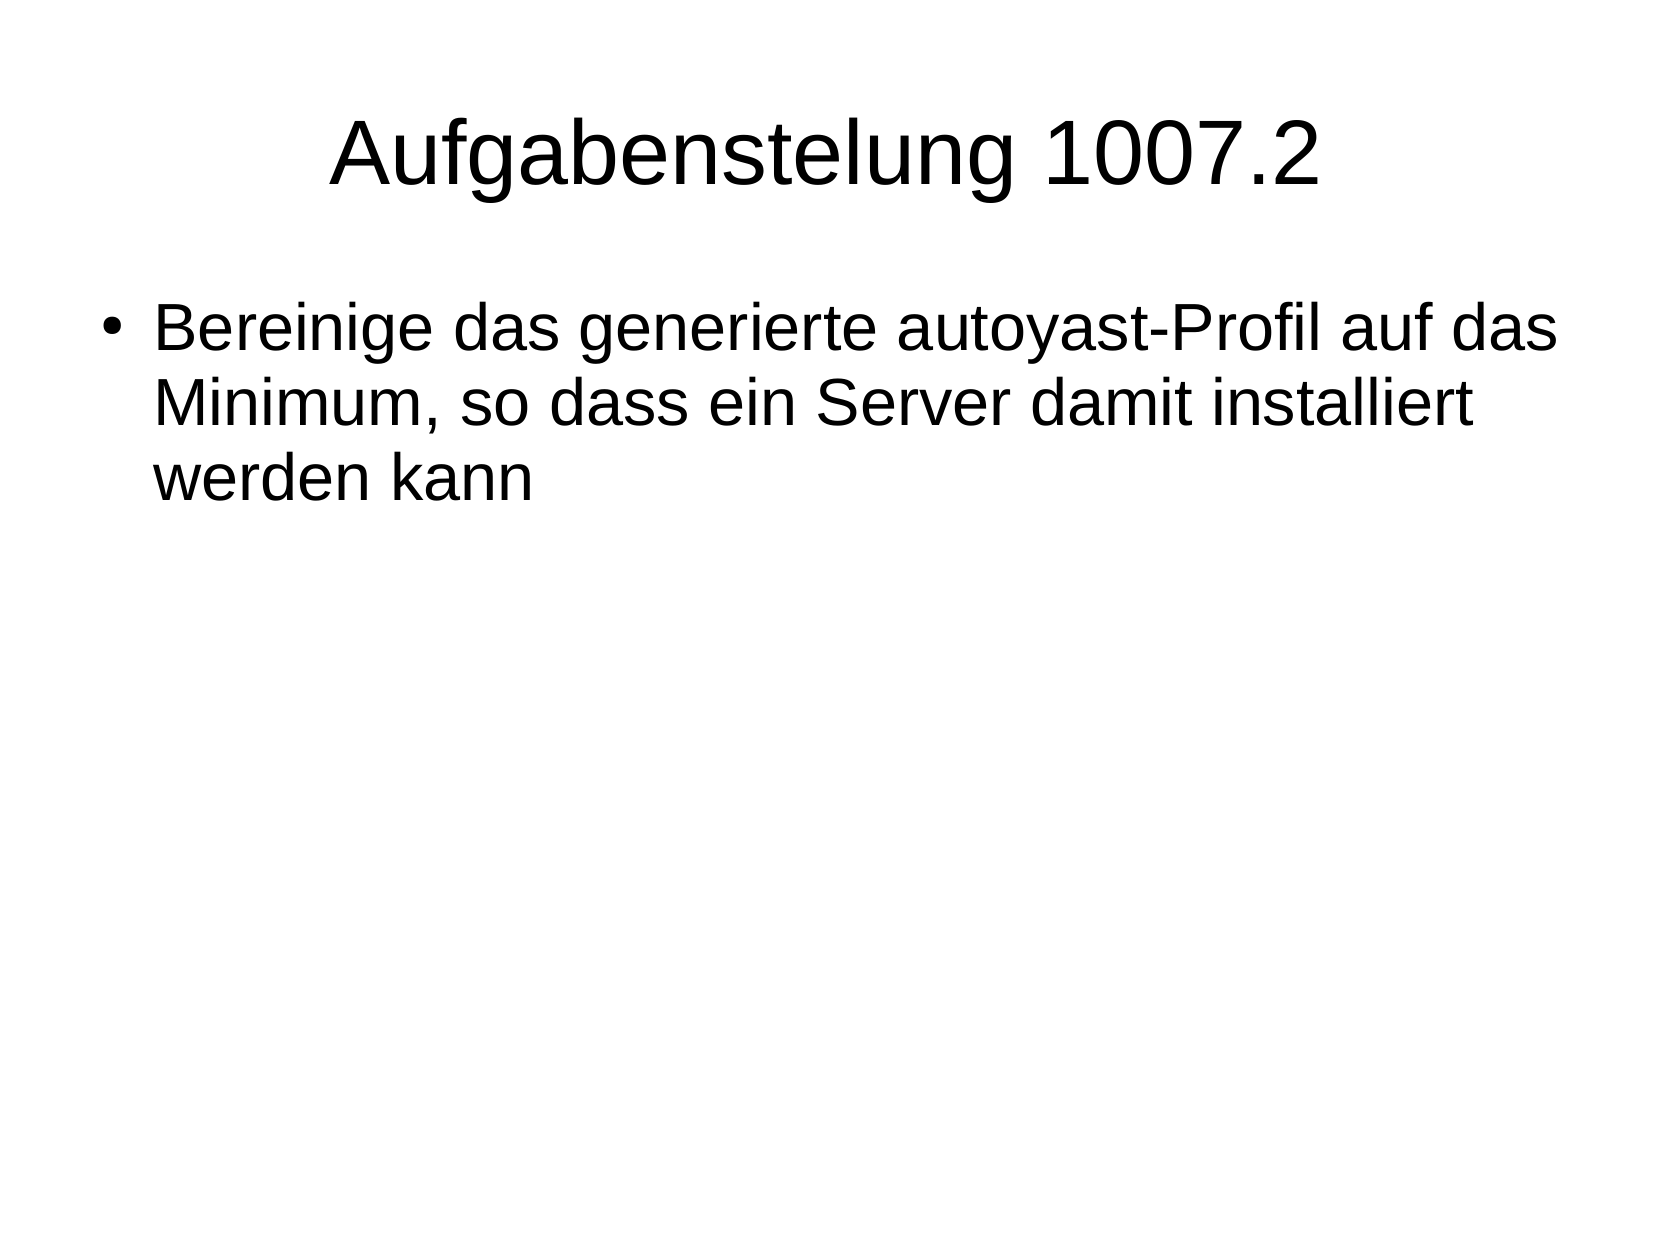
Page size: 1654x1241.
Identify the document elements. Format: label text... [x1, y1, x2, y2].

list Bereinige das generierte autoyast-Profil auf das Minimum, so dass ein Server damit installiert werden kann [82, 290, 1571, 1010]
title Aufgabenstelung 1007.2 [82, 49, 1571, 257]
